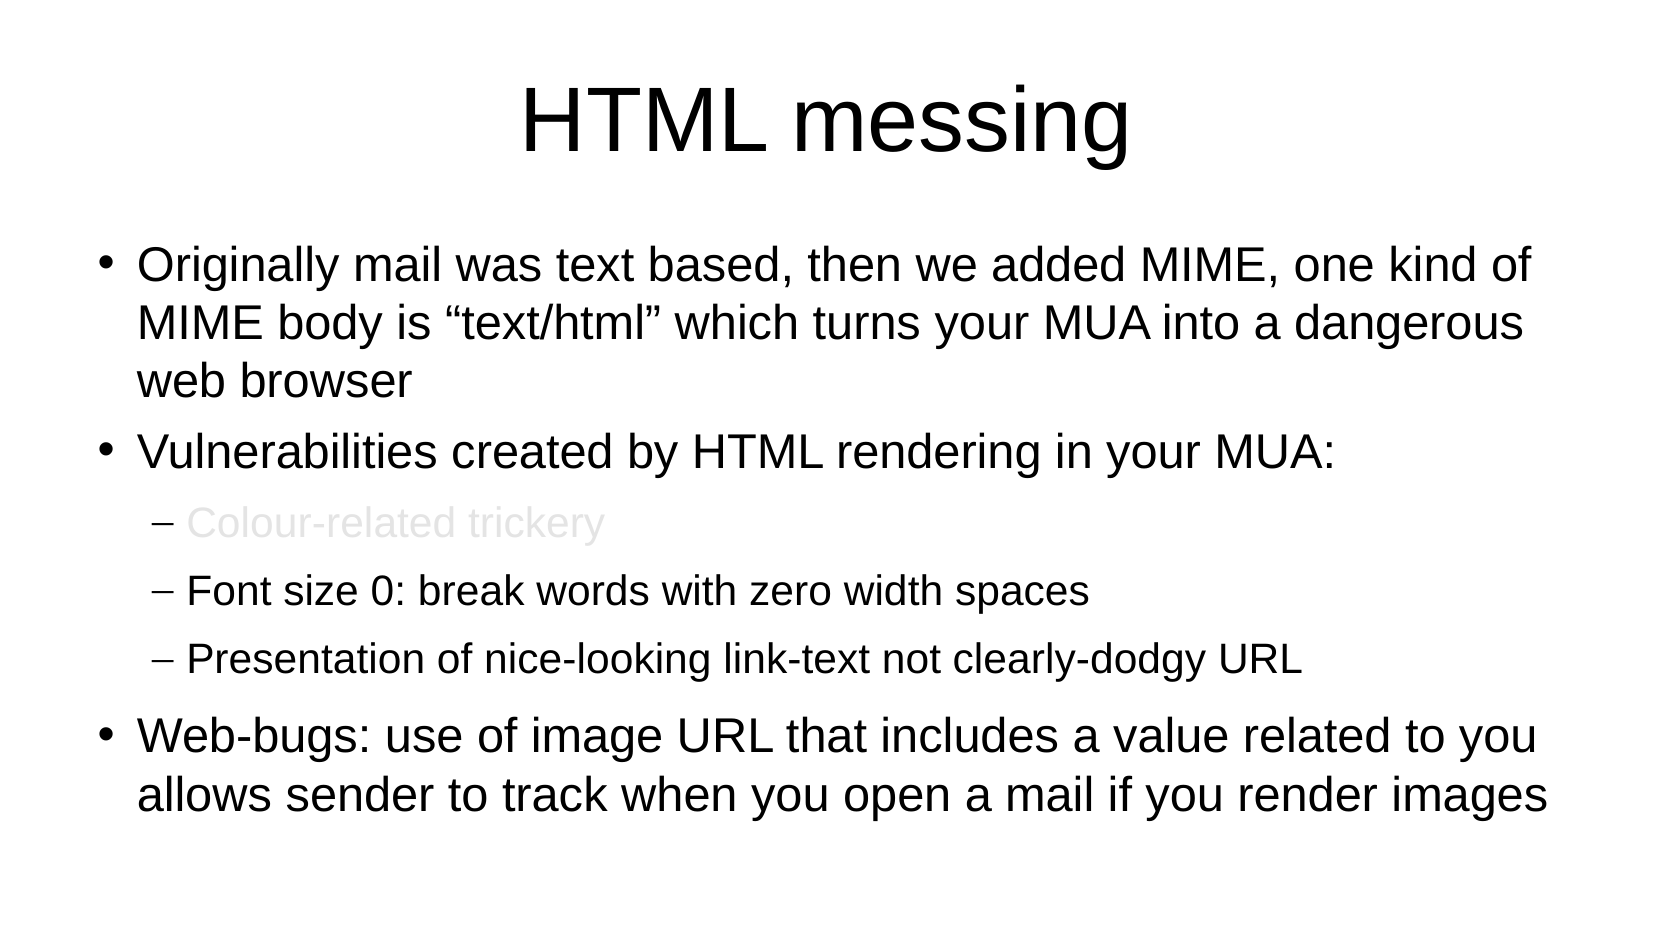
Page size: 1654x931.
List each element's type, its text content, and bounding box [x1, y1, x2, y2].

title HTML messing [82, 37, 1571, 193]
list Originally mail was text based, then we added MIME, one kind of MIME body is “text/html” which turns your MUA into a dangerous web browser Vulnerabilities created by HTML rendering in your MUA: Colour-related trickery Font size 0: break words with zero width spaces Presentation of nice-looking link-text not clearly-dodgy URL Web-bugs: use of image URL that includes a value related to you allows sender to track when you open a mail if you render images [82, 224, 1571, 839]
